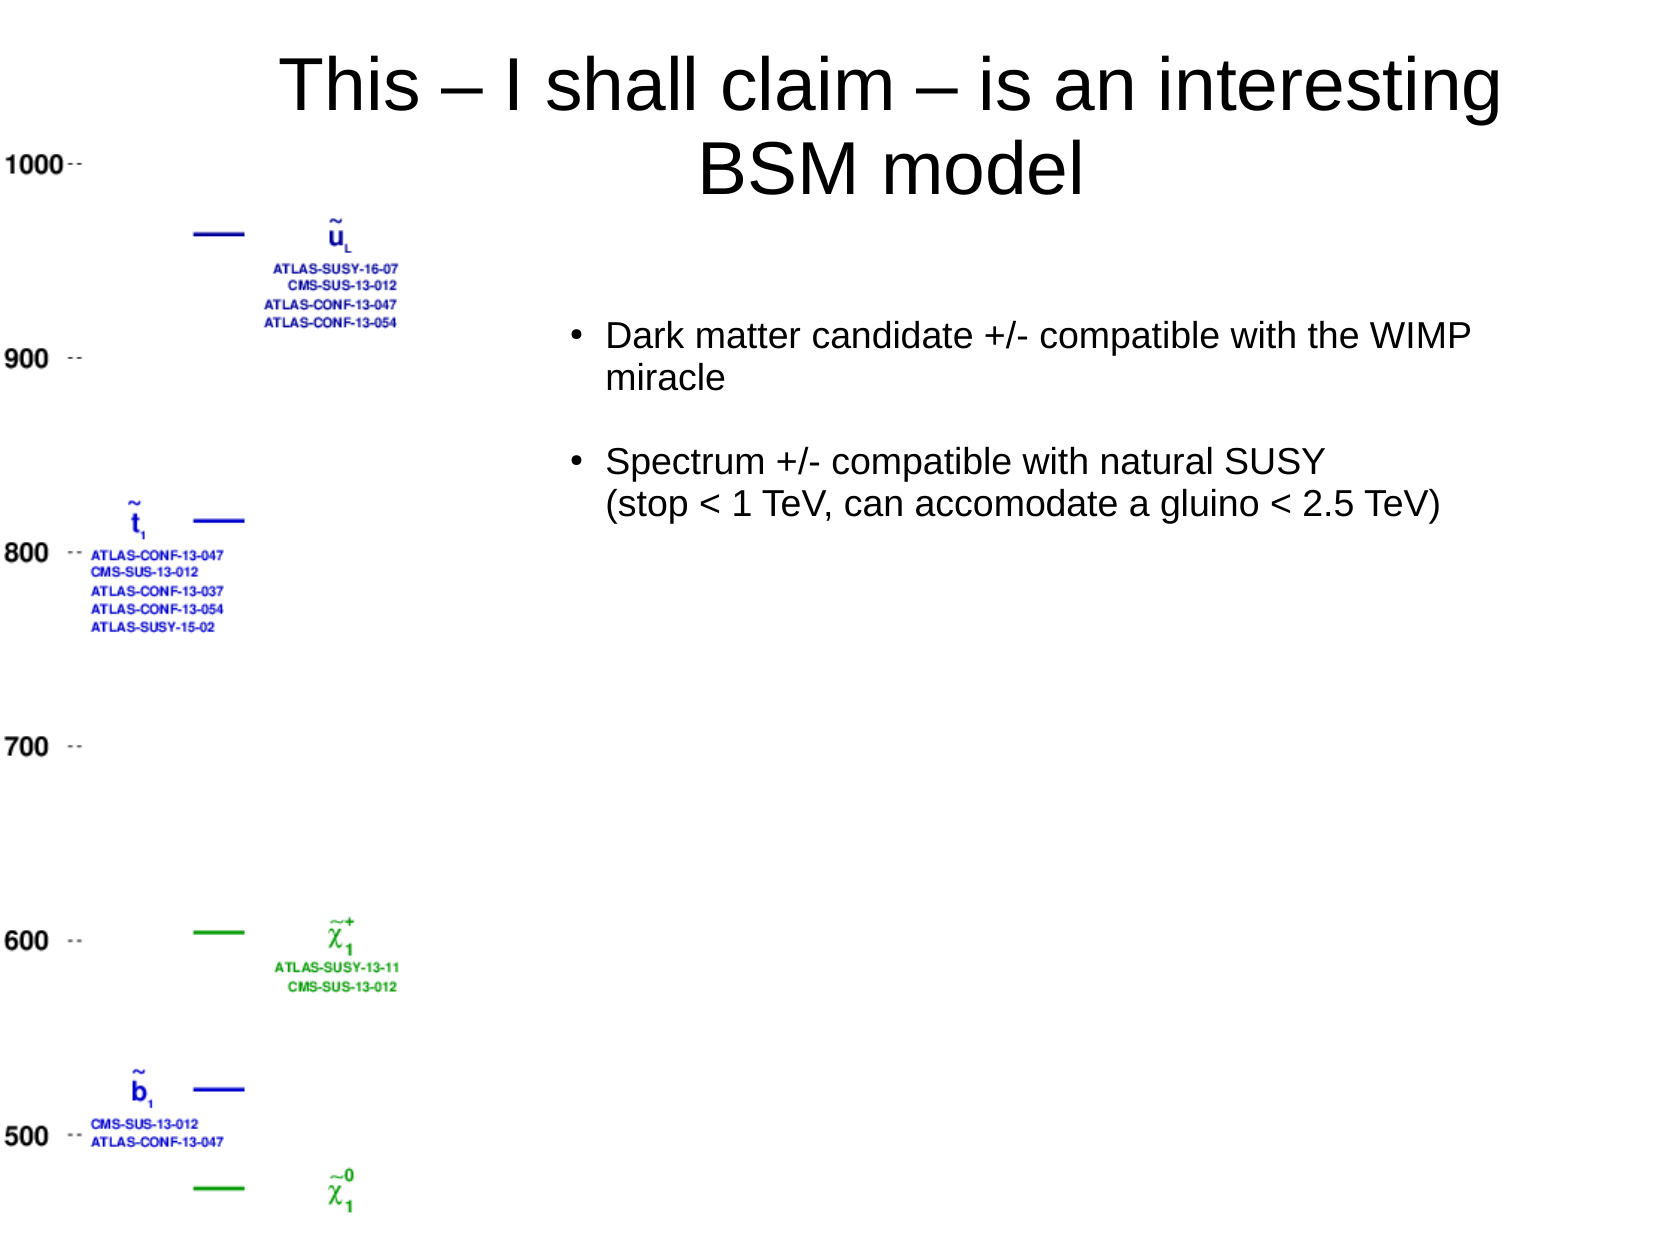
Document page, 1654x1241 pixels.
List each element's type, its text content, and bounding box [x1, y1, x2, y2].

text_box Dark matter candidate +/- compatible with the WIMP miracle Spectrum +/- compatible with natural SUSY (stop < 1 TeV, can accomodate a gluino < 2.5 TeV) [555, 307, 1607, 532]
text_box This – I shall claim – is an interesting BSM model [212, 35, 1571, 219]
picture [0, 141, 403, 1241]
